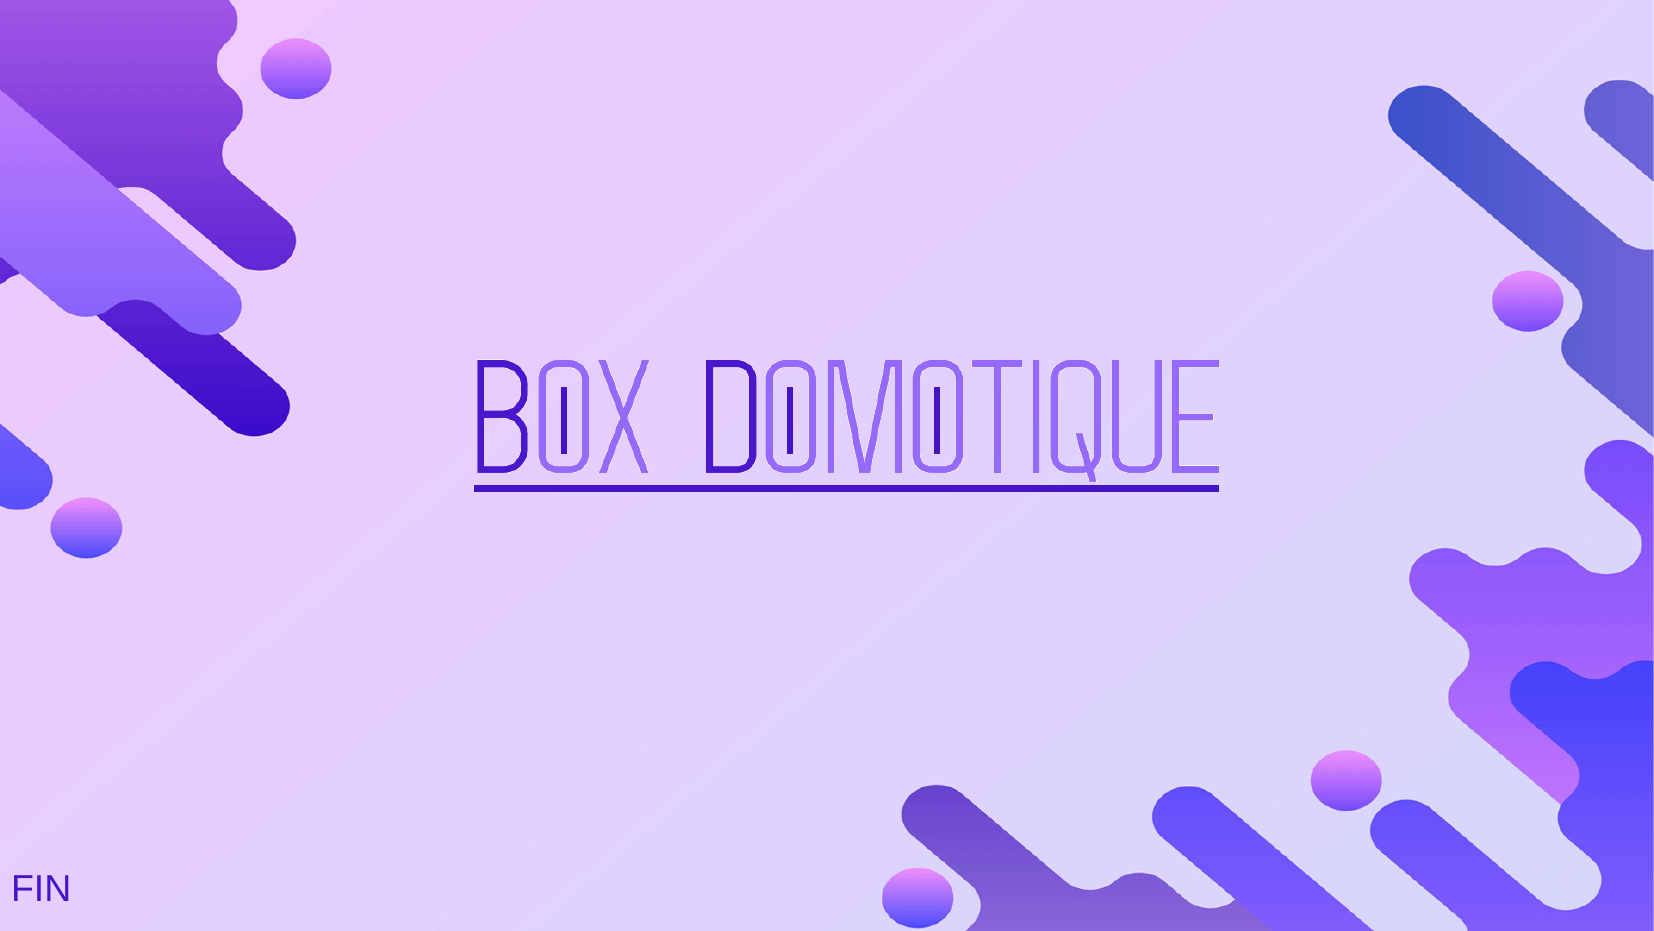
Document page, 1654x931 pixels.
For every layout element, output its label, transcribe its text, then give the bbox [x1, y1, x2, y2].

text_box FIN [0, 860, 87, 931]
picture [0, 0, 1654, 931]
